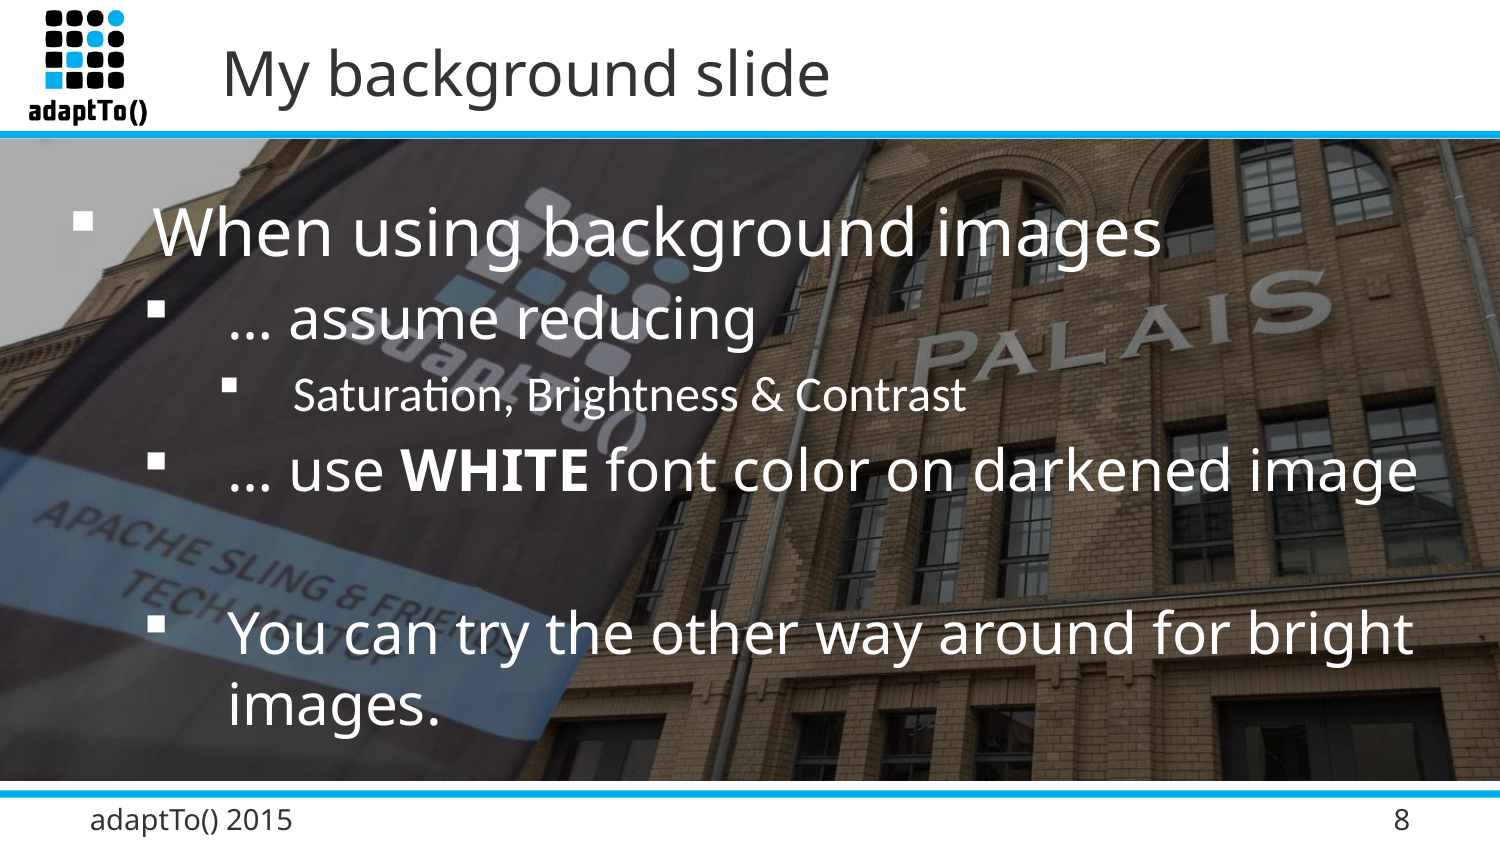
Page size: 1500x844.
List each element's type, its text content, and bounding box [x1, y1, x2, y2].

slide_number <number> [1074, 793, 1425, 827]
picture [27, 6, 148, 127]
text_box When using background images … assume reducing Saturation, Brightness & Contrast … use WHITE font color on darkened image You can try the other way around for bright images. [53, 182, 1447, 759]
title My background slide [206, 14, 1447, 130]
slide_number adaptTo() 2015 [75, 793, 425, 827]
picture [0, 139, 1500, 781]
